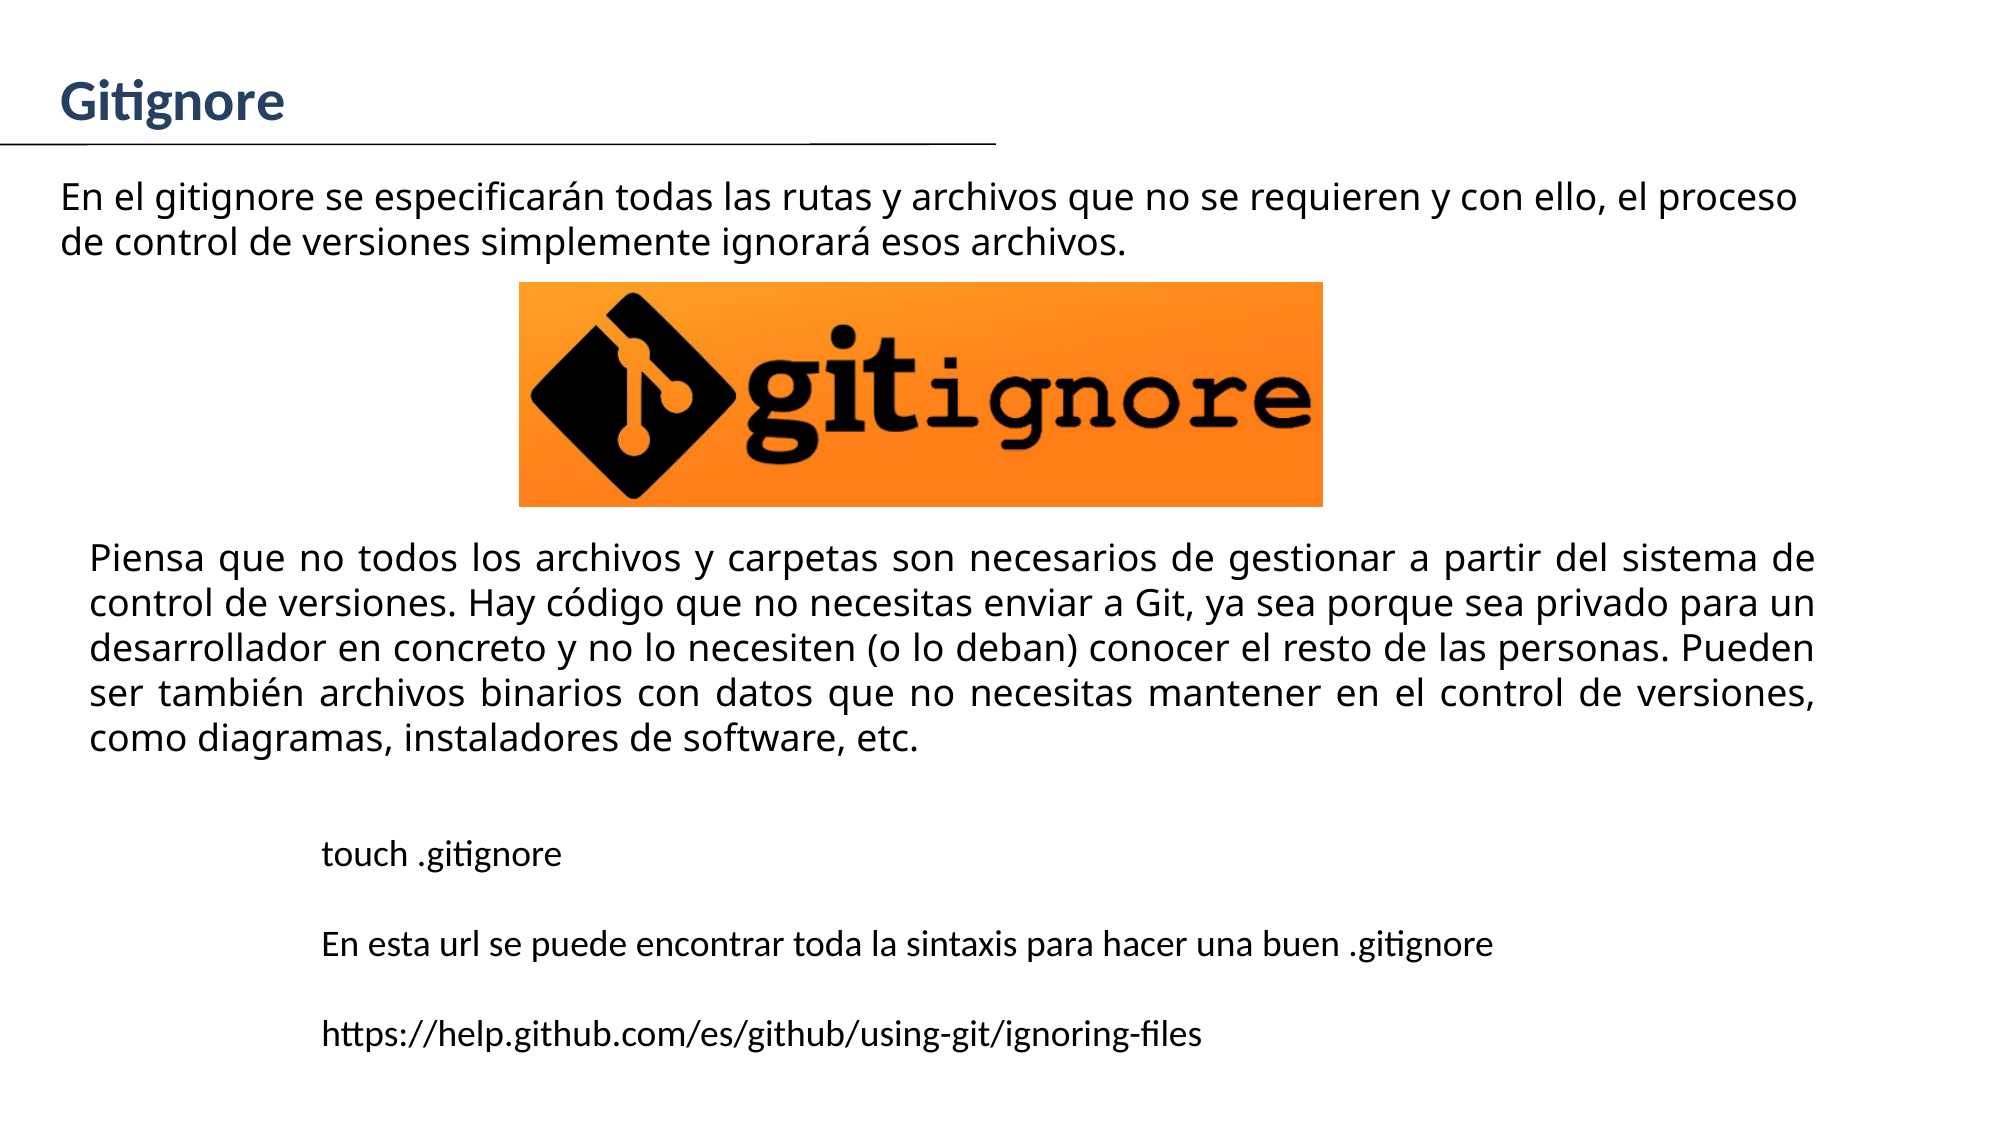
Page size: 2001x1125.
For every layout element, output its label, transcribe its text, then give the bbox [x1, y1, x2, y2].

text_box En el gitignore se especificarán todas las rutas y archivos que no se requieren y con ello, el proceso de control de versiones simplemente ignorará esos archivos. [45, 166, 1848, 271]
text_box Gitignore [45, 54, 1051, 166]
text_box touch .gitignore En esta url se puede encontrar toda la sintaxis para hacer una buen .gitignore https://help.github.com/es/github/using-git/ignoring-files [306, 822, 1819, 1062]
text_box Piensa que no todos los archivos y carpetas son necesarios de gestionar a partir del sistema de control de versiones. Hay código que no necesitas enviar a Git, ya sea porque sea privado para un desarrollador en concreto y no lo necesiten (o lo deban) conocer el resto de las personas. Pueden ser también archivos binarios con datos que no necesitas mantener en el control de versiones, como diagramas, instaladores de software, etc. [74, 526, 1850, 766]
picture [519, 282, 1323, 507]
